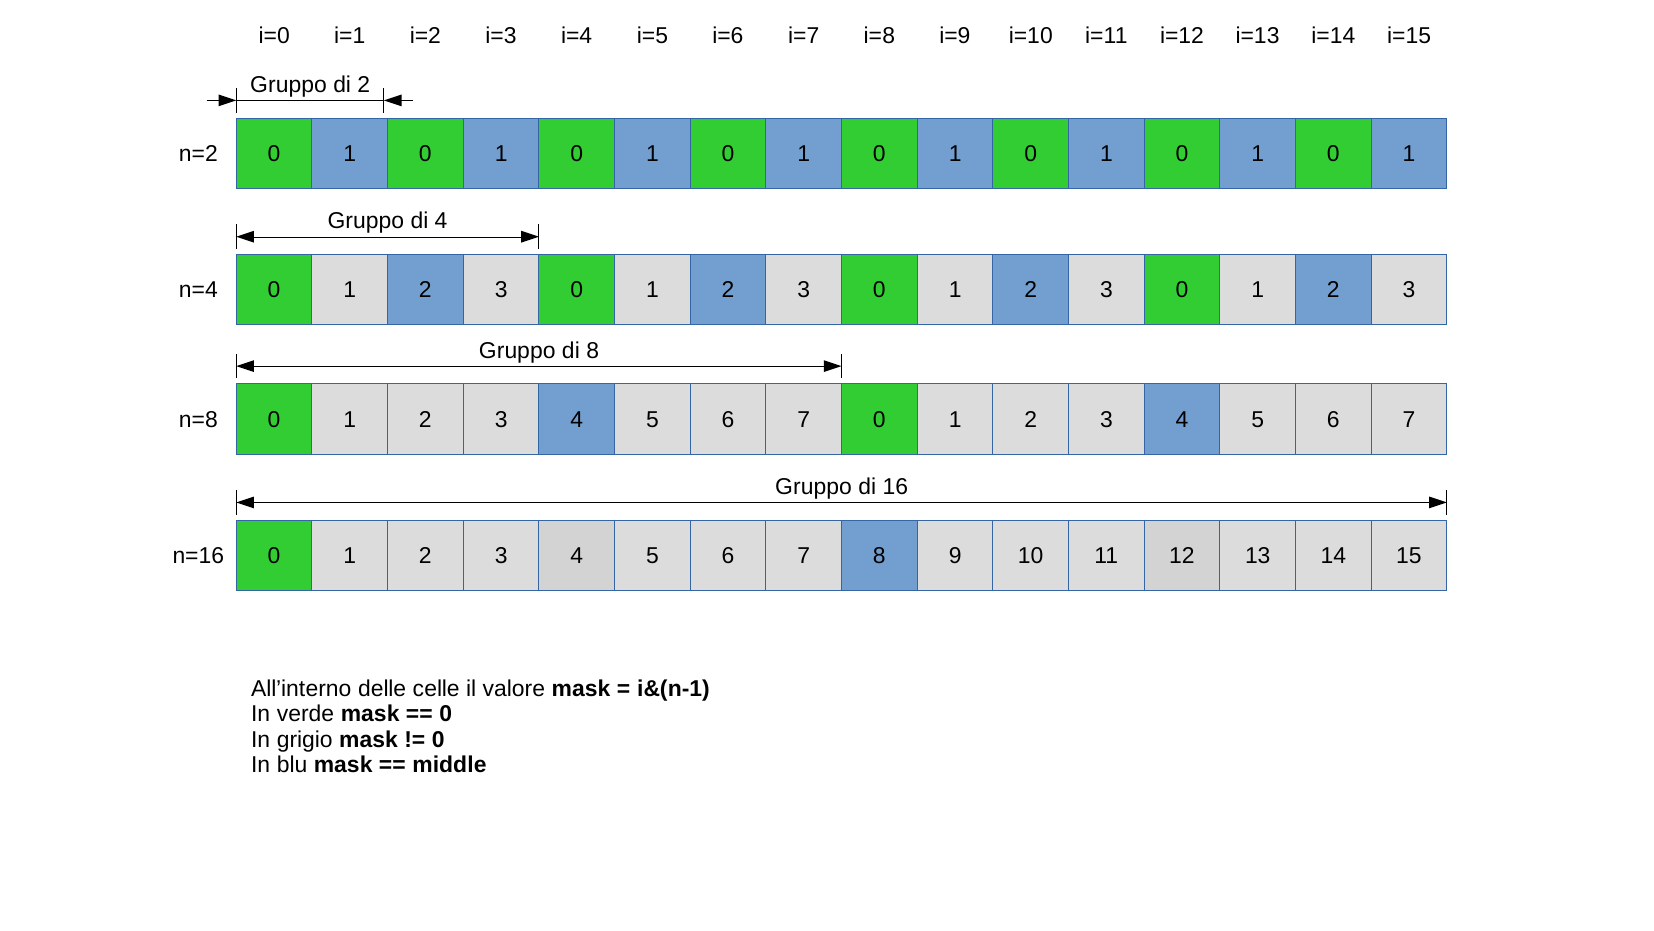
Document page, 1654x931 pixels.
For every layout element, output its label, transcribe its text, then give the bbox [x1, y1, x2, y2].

text_box 1 [463, 118, 538, 189]
text_box i=1 [311, 0, 387, 71]
text_box i=0 [236, 0, 311, 71]
text_box 0 [237, 254, 311, 325]
text_box 2 [1295, 254, 1371, 325]
text_box 9 [917, 520, 992, 591]
text_box 8 [841, 520, 917, 591]
text_box n=16 [160, 520, 237, 591]
text_box 0 [841, 383, 917, 455]
text_box 1 [614, 118, 690, 189]
text_box 11 [1068, 520, 1144, 591]
text_box n=8 [160, 383, 237, 455]
text_box n=4 [160, 254, 237, 325]
text_box 1 [311, 383, 387, 455]
text_box i=9 [917, 0, 992, 71]
text_box 1 [1219, 254, 1295, 325]
text_box 2 [387, 383, 463, 455]
text_box 3 [765, 254, 841, 325]
text_box i=6 [690, 0, 765, 71]
text_box 1 [614, 254, 690, 325]
text_box 0 [1144, 118, 1219, 189]
text_box 14 [1295, 520, 1371, 591]
text_box 0 [1145, 254, 1219, 325]
text_box i=4 [538, 0, 614, 71]
text_box 1 [1371, 118, 1447, 189]
text_box 3 [463, 383, 538, 455]
text_box 5 [614, 383, 690, 455]
text_box 7 [765, 520, 841, 591]
text_box 2 [387, 254, 463, 325]
text_box 13 [1219, 520, 1295, 591]
text_box 2 [992, 254, 1068, 325]
text_box 6 [690, 383, 765, 455]
text_box 0 [237, 520, 311, 591]
text_box 0 [841, 118, 917, 189]
text_box i=13 [1219, 0, 1295, 71]
text_box 2 [387, 520, 463, 591]
text_box 6 [1295, 383, 1371, 455]
text_box i=14 [1295, 0, 1371, 71]
text_box 0 [538, 118, 614, 189]
text_box 3 [1068, 383, 1144, 455]
text_box 4 [1144, 383, 1219, 455]
text_box 1 [917, 118, 992, 189]
text_box 1 [1068, 118, 1144, 189]
text_box 1 [311, 254, 387, 325]
text_box 3 [463, 254, 538, 325]
text_box 2 [690, 254, 765, 325]
text_box 1 [917, 254, 992, 325]
text_box 4 [538, 383, 614, 455]
text_box 0 [387, 118, 463, 189]
text_box i=5 [614, 0, 690, 71]
text_box n=2 [160, 118, 237, 189]
text_box 0 [690, 118, 765, 189]
text_box 4 [538, 520, 614, 591]
text_box 7 [765, 383, 841, 455]
text_box i=2 [387, 0, 463, 71]
text_box 0 [538, 254, 614, 325]
text_box 12 [1144, 520, 1219, 591]
text_box i=11 [1068, 0, 1144, 71]
text_box 10 [992, 520, 1068, 591]
text_box All’interno delle celle il valore mask = i&(n-1) In verde mask == 0 In grigio mask != 0 In blu mask == middle [236, 668, 768, 786]
text_box i=3 [463, 0, 538, 71]
text_box 5 [614, 520, 690, 591]
text_box i=7 [765, 0, 841, 71]
text_box i=8 [841, 0, 917, 71]
text_box 0 [992, 118, 1068, 189]
text_box 15 [1371, 520, 1447, 591]
text_box 3 [1371, 254, 1447, 325]
text_box 1 [311, 118, 387, 189]
text_box 0 [237, 118, 311, 189]
text_box 3 [1068, 254, 1145, 325]
text_box 0 [1295, 118, 1371, 189]
text_box 6 [690, 520, 765, 591]
text_box 1 [917, 383, 992, 455]
text_box 1 [765, 118, 841, 189]
text_box i=15 [1371, 0, 1447, 71]
text_box 5 [1219, 383, 1295, 455]
text_box 1 [1219, 118, 1295, 189]
text_box 0 [841, 254, 917, 325]
text_box 2 [992, 383, 1068, 455]
text_box 7 [1371, 383, 1447, 455]
text_box 1 [311, 520, 387, 591]
text_box i=10 [992, 0, 1068, 71]
text_box 0 [237, 383, 311, 455]
text_box i=12 [1144, 0, 1219, 71]
text_box 3 [463, 520, 538, 591]
